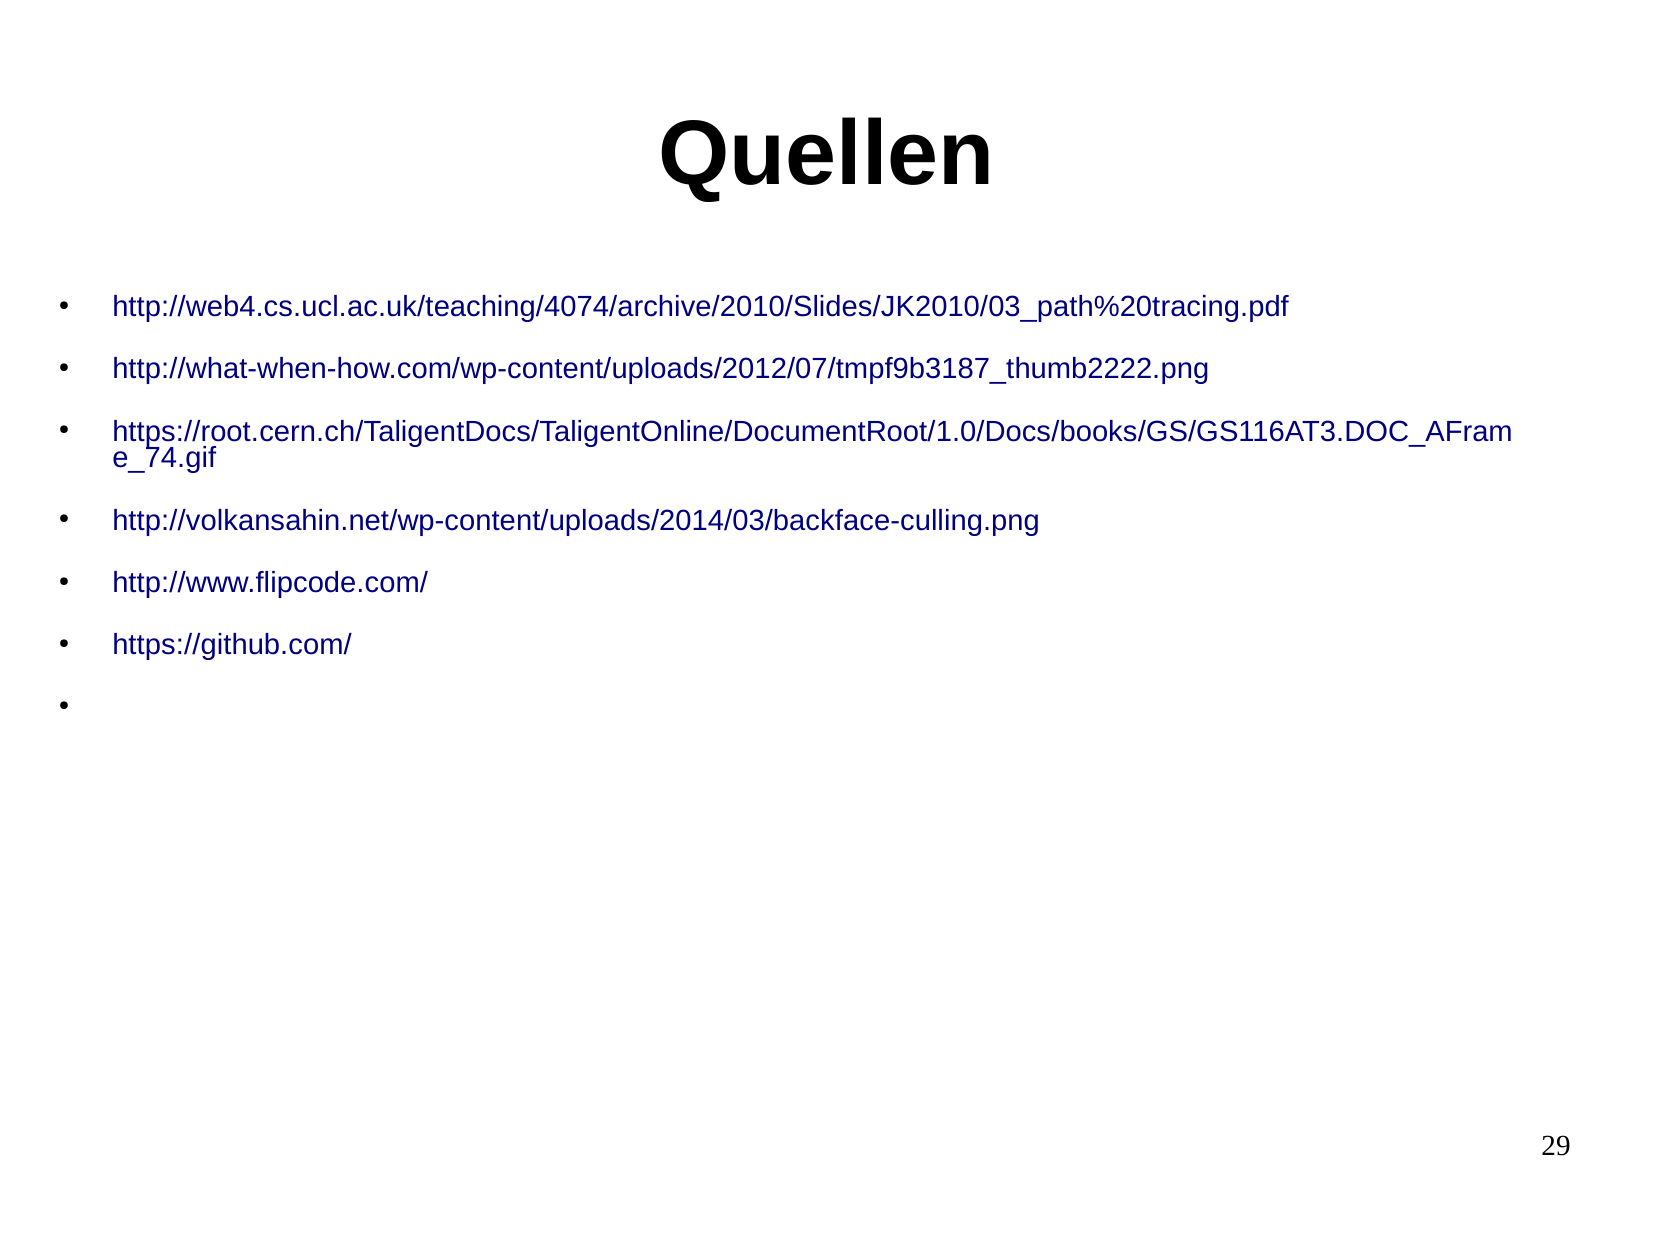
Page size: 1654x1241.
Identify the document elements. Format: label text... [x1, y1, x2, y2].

list http://web4.cs.ucl.ac.uk/teaching/4074/archive/2010/Slides/JK2010/03_path%20tracing.pdf http://what-when-how.com/wp-content/uploads/2012/07/tmpf9b3187_thumb2222.png https://root.cern.ch/TaligentDocs/TaligentOnline/DocumentRoot/1.0/Docs/books/GS/GS116AT3.DOC_AFrame_74.gif http://volkansahin.net/wp-content/uploads/2014/03/backface-culling.png http://www.flipcode.com/ https://github.com/ [41, 290, 1530, 1109]
title Quellen [82, 49, 1571, 257]
